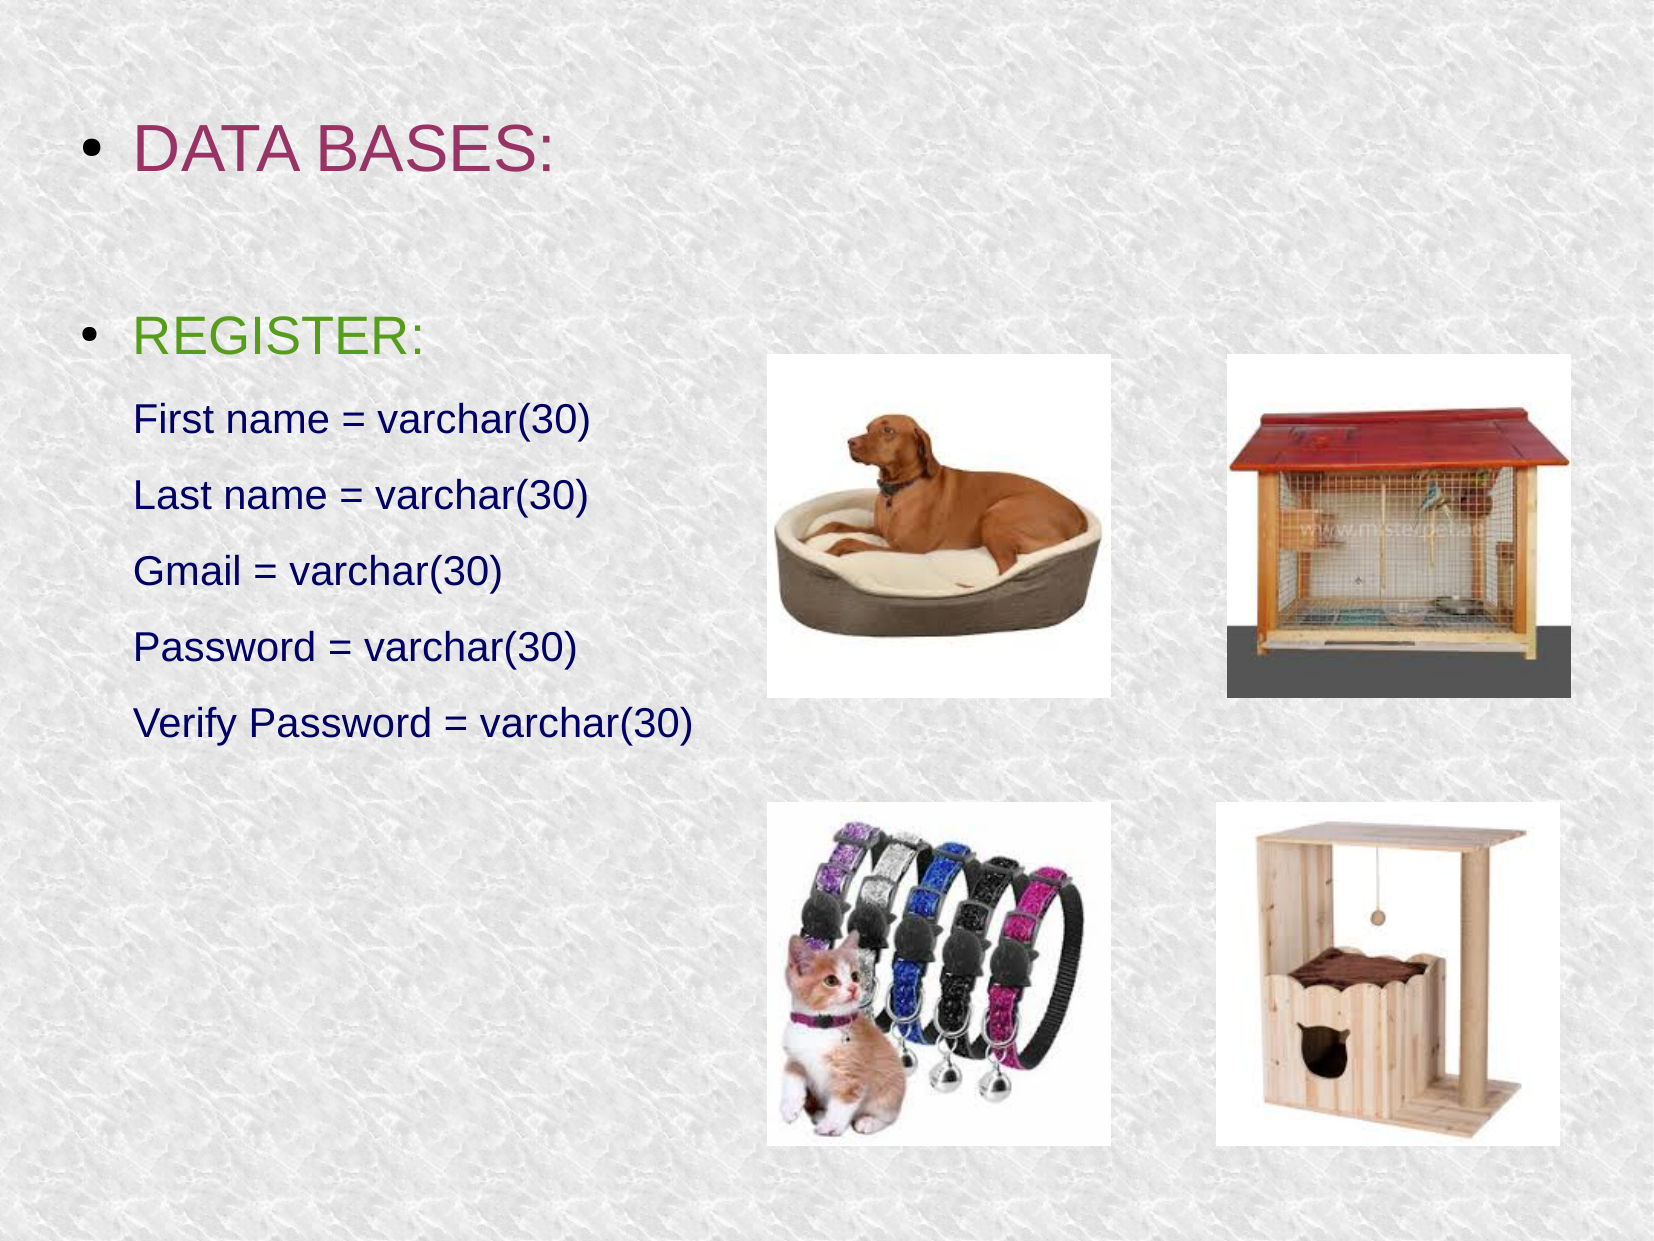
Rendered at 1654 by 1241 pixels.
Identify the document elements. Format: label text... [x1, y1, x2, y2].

title [82, 49, 1571, 257]
picture [0, 0, 1654, 1241]
list DATA BASES: REGISTER: First name = varchar(30) Last name = varchar(30) Gmail = varchar(30) Password = varchar(30) Verify Password = varchar(30) [62, 111, 901, 1241]
